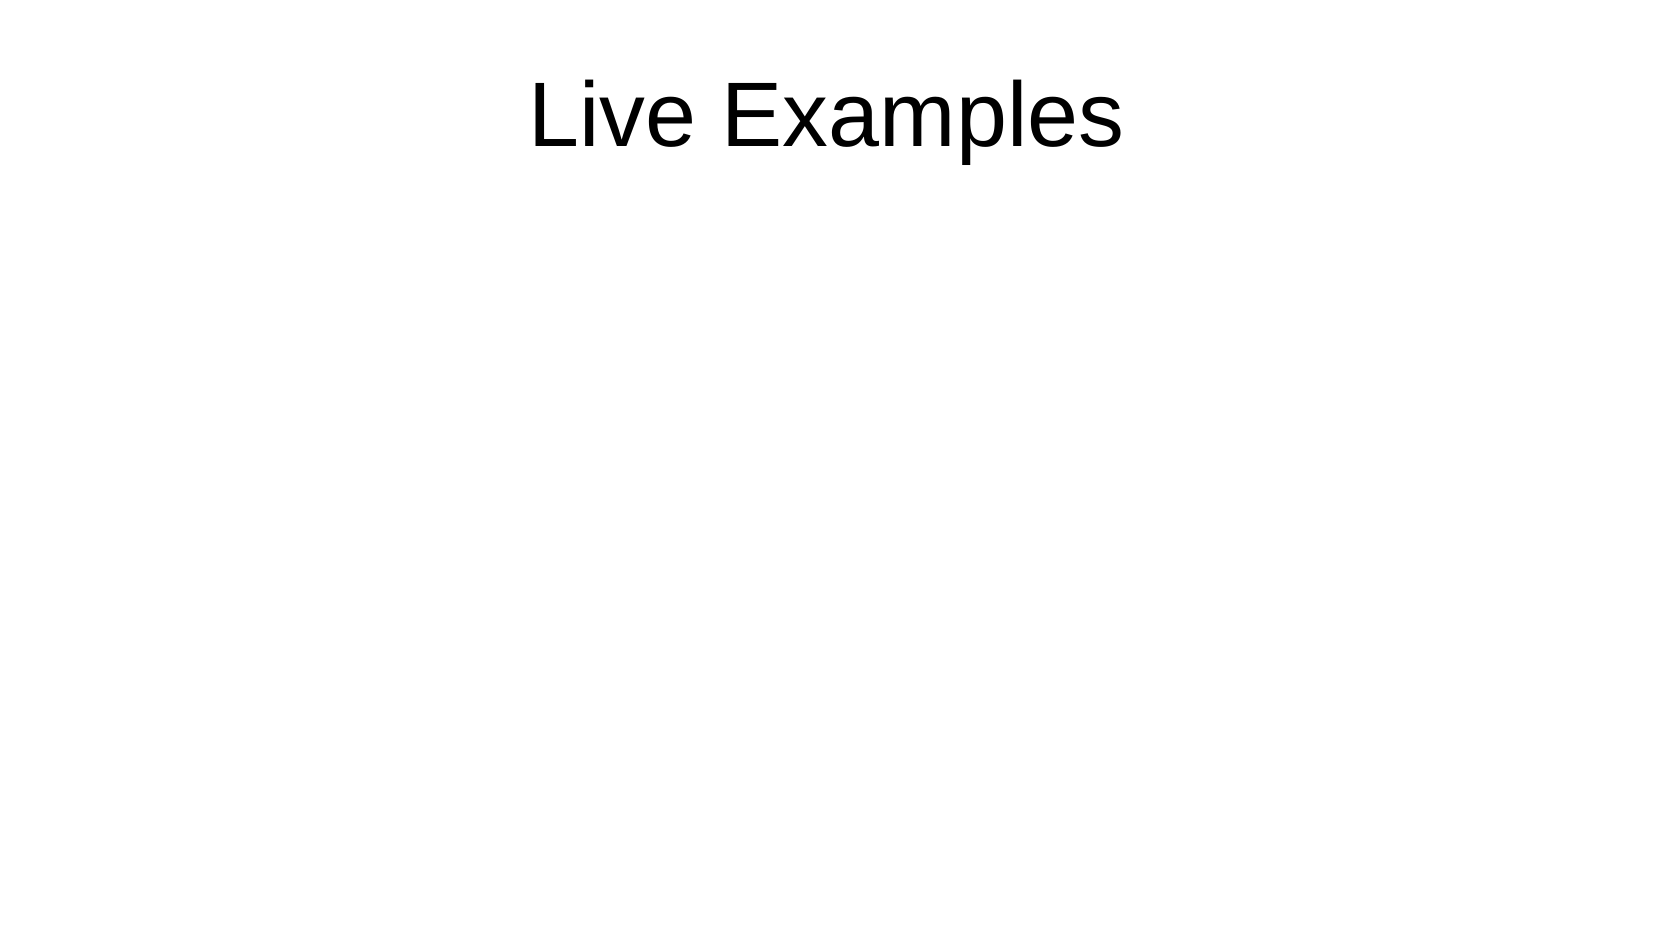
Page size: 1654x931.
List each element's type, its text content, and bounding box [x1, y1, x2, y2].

title Live Examples [82, 37, 1571, 193]
